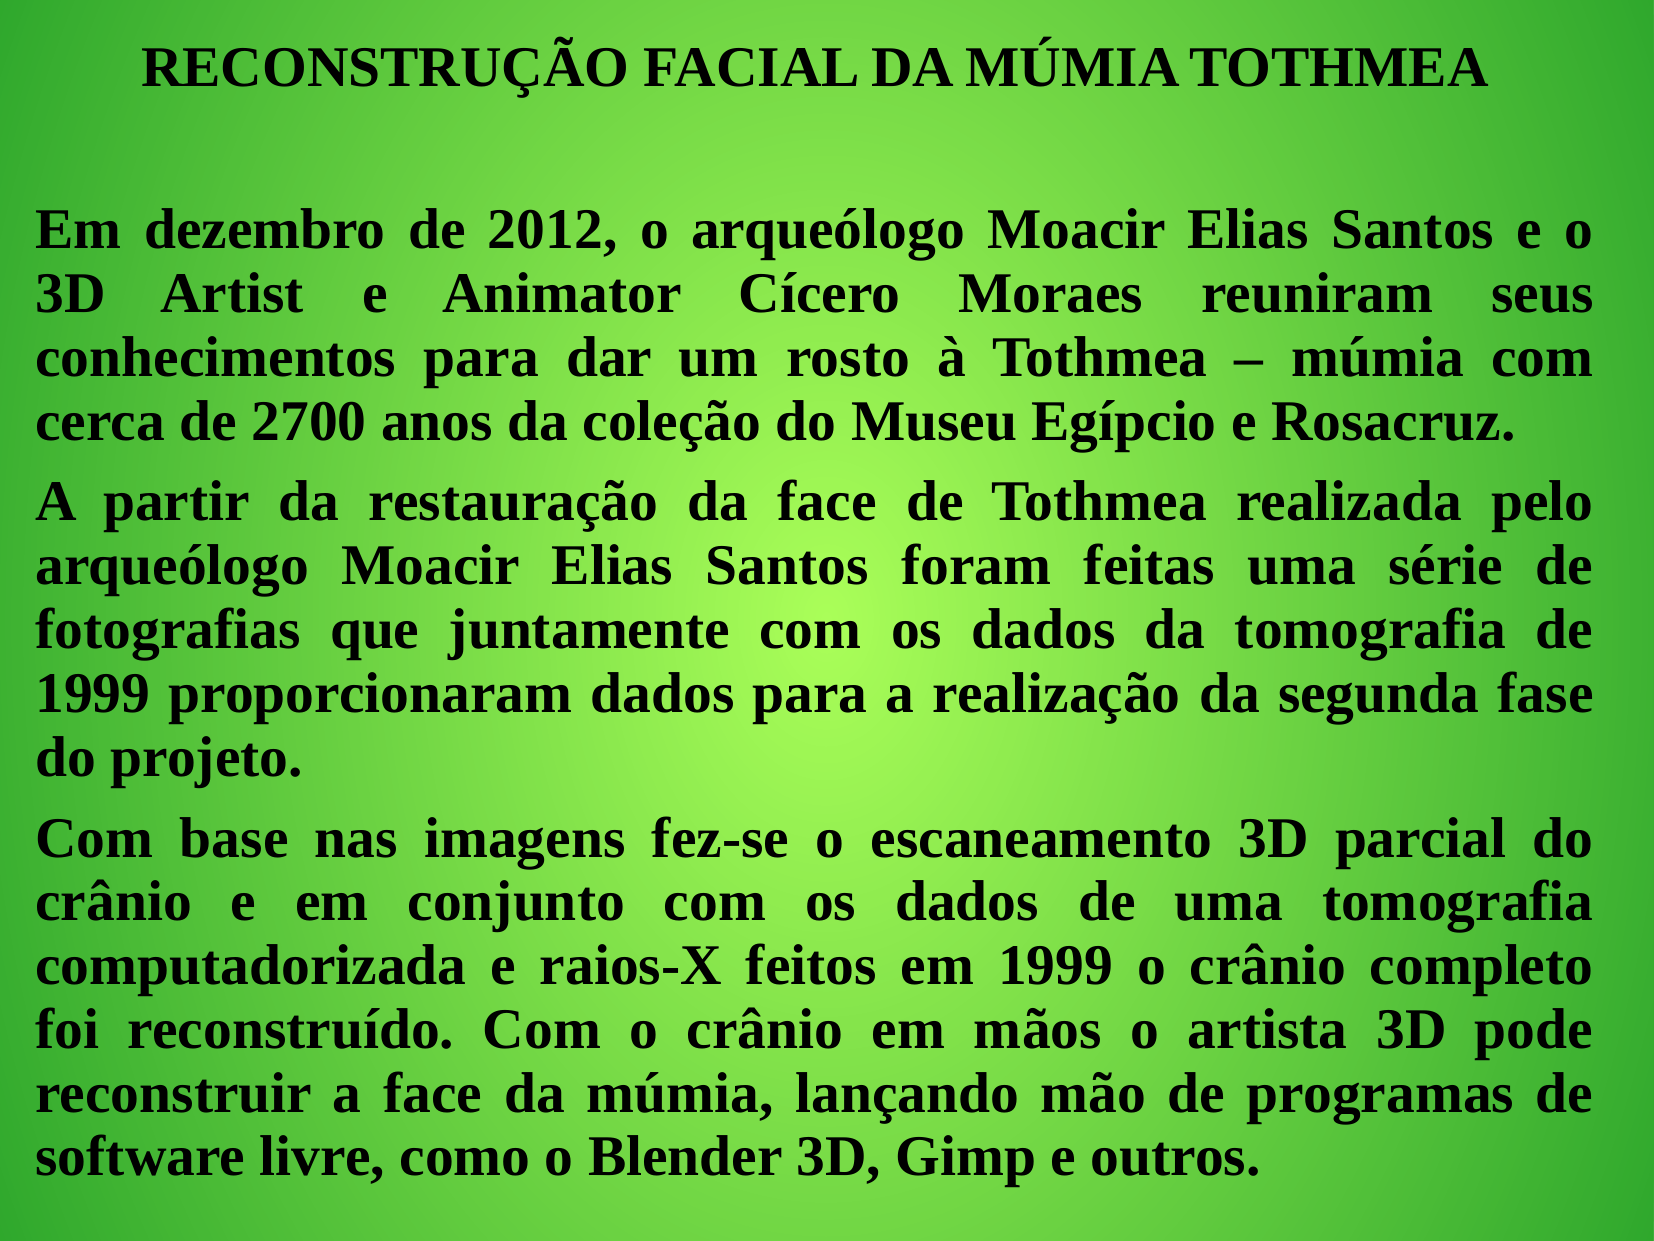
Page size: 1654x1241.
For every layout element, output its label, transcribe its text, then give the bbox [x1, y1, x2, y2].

list RECONSTRUÇÃO FACIAL DA MÚMIA TOTHMEA Em dezembro de 2012, o arqueólogo Moacir Elias Santos e o 3D Artist e Animator Cícero Moraes reuniram seus conhecimentos para dar um rosto à Tothmea – múmia com cerca de 2700 anos da coleção do Museu Egípcio e Rosacruz. A partir da restauração da face de Tothmea realizada pelo arqueólogo Moacir Elias Santos foram feitas uma série de fotografias que juntamente com os dados da tomografia de 1999 proporcionaram dados para a realização da segunda fase do projeto. Com base nas imagens fez-se o escaneamento 3D parcial do crânio e em conjunto com os dados de uma tomografia computadorizada e raios-X feitos em 1999 o crânio completo foi reconstruído. Com o crânio em mãos o artista 3D pode reconstruir a face da múmia, lançando mão de programas de software livre, como o Blender 3D, Gimp e outros. [35, 35, 1595, 1205]
